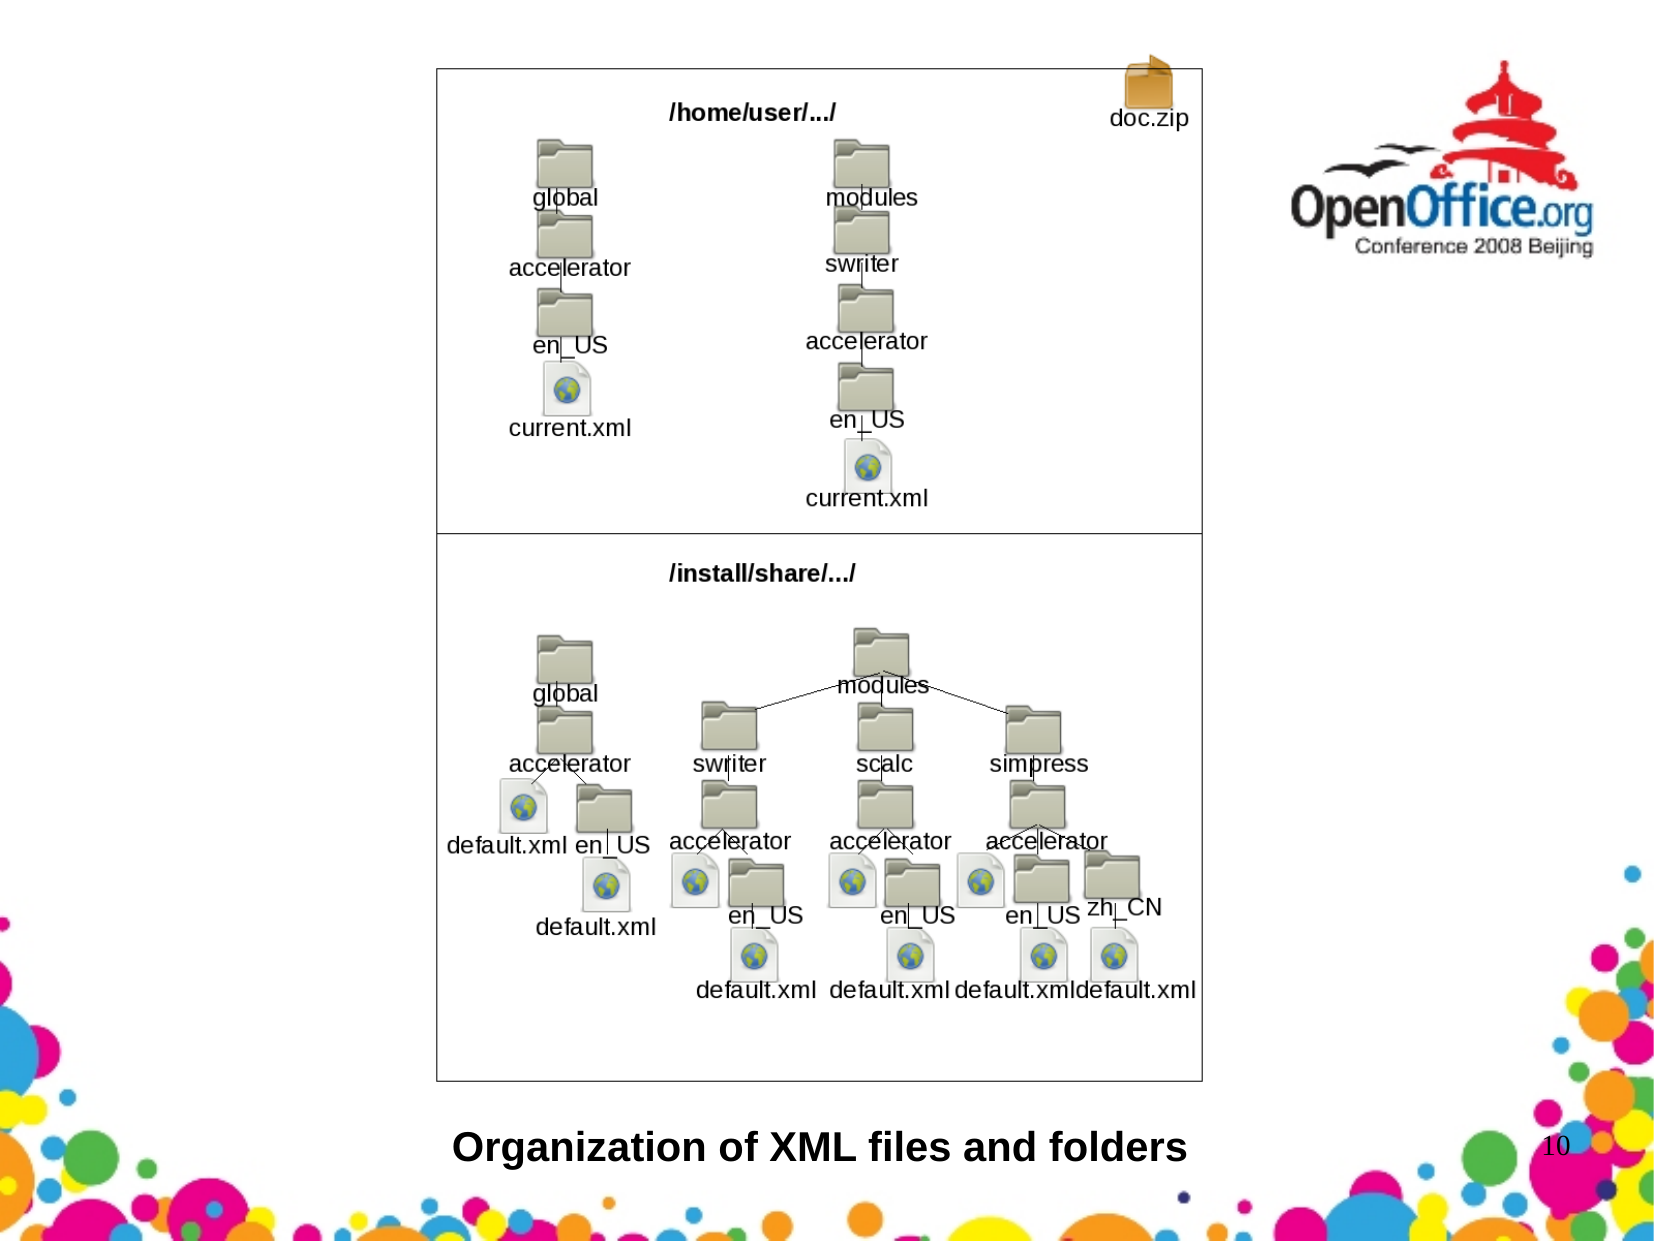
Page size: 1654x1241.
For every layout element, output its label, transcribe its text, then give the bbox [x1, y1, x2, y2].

picture [0, 0, 1654, 1241]
text_box Organization of XML files and folders [437, 1121, 1205, 1203]
